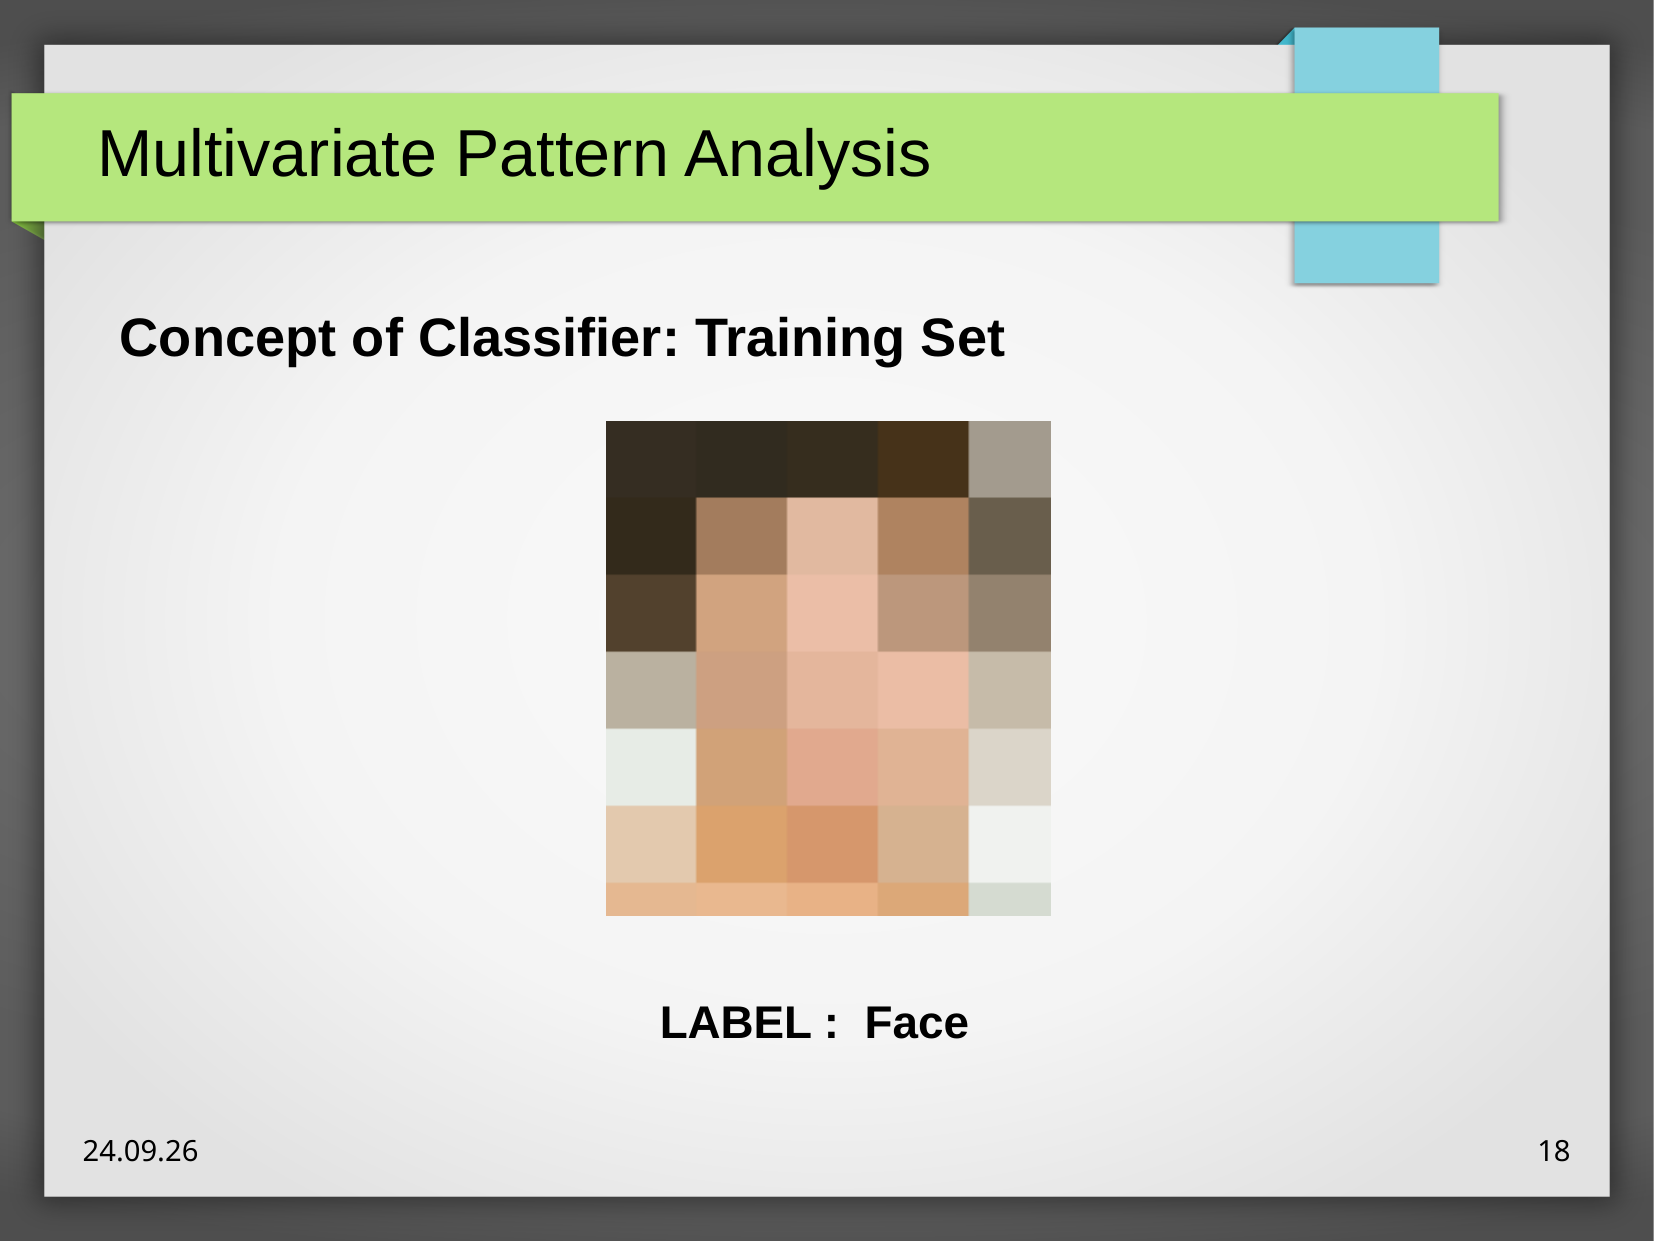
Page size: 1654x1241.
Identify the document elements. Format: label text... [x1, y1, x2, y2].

picture [0, 0, 1654, 1241]
text_box LABEL : Face [645, 990, 1036, 1057]
text_box Multivariate Pattern Analysis [82, 94, 1264, 213]
text_box Concept of Classifier: Training Set [105, 300, 1051, 376]
